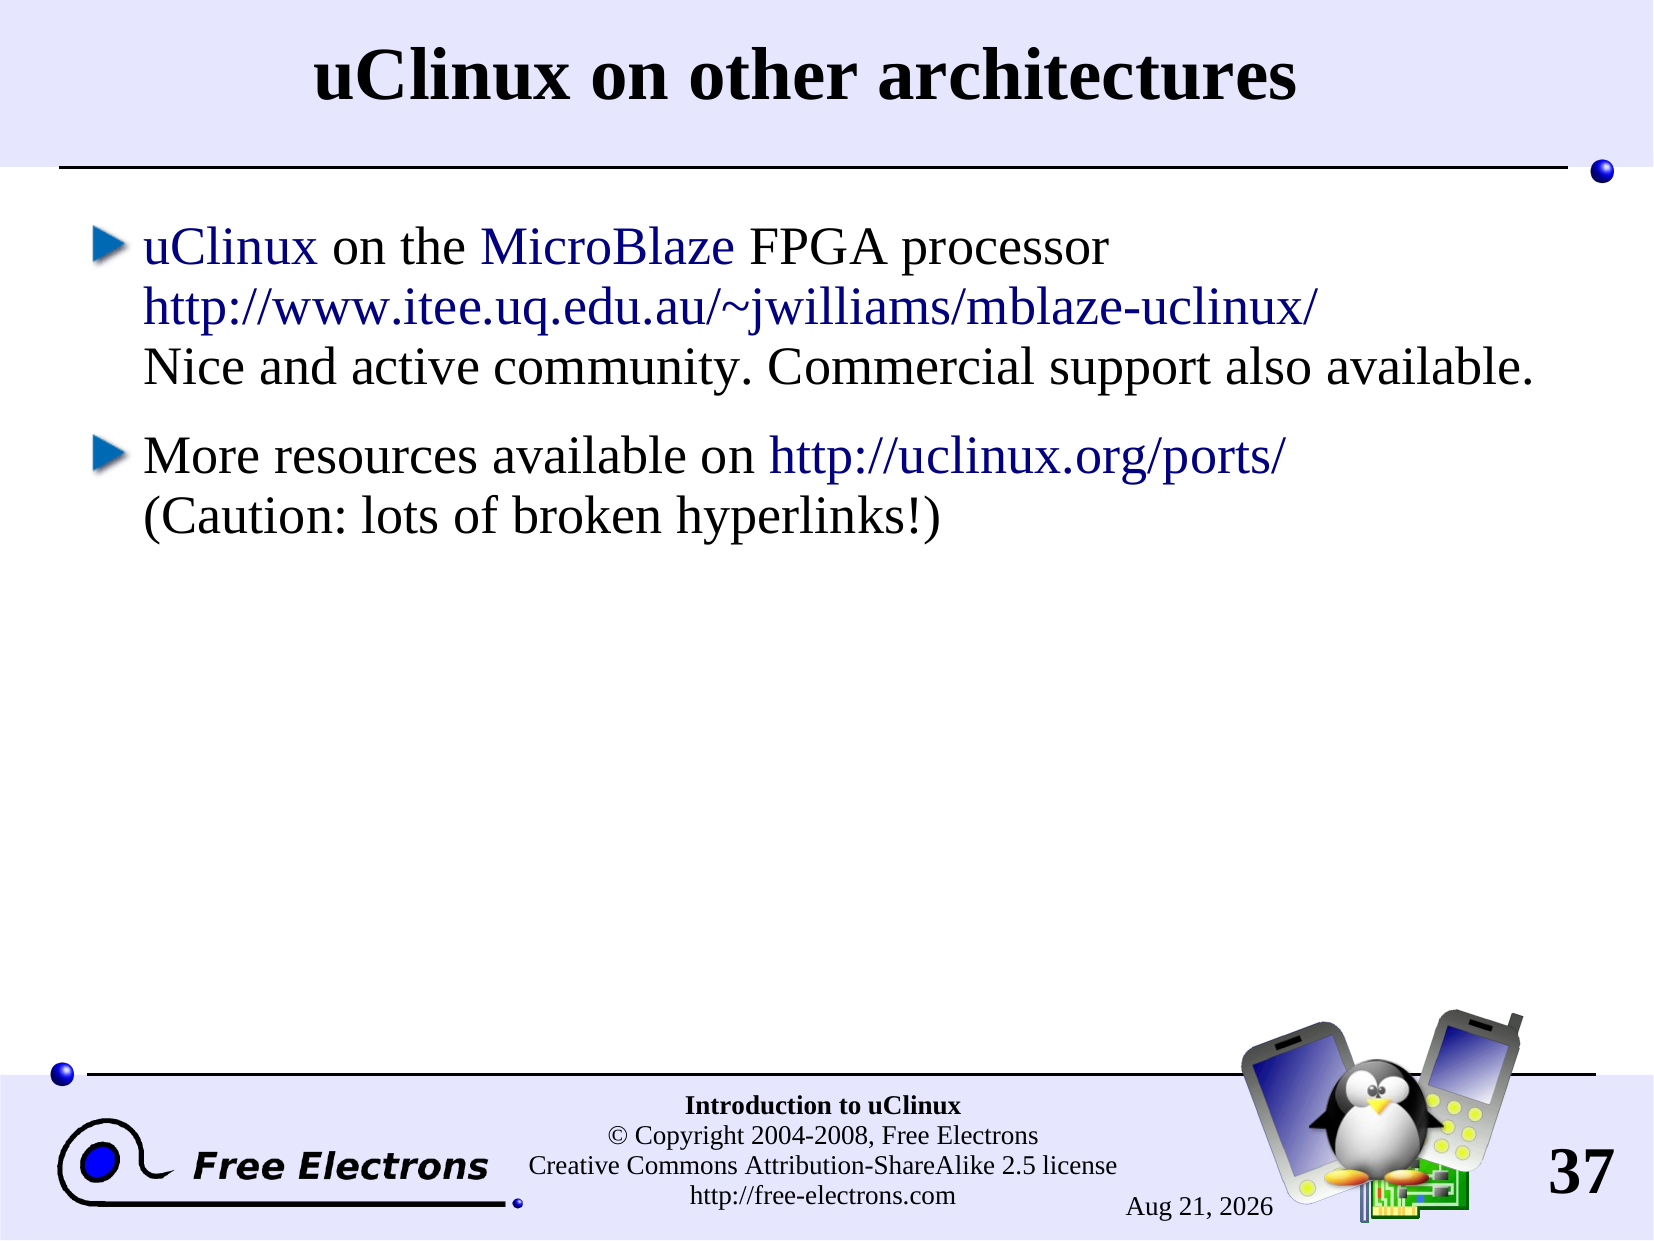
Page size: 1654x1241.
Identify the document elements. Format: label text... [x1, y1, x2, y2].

picture [1231, 1066, 1521, 1241]
title uClinux on other architectures [60, 25, 1551, 124]
picture [50, 1107, 527, 1216]
list uClinux on the MicroBlaze FPGA processor http://www.itee.uq.edu.au/~jwilliams/mblaze-uclinux/ Nice and active community. Commercial support also available. More resources available on http://uclinux.org/ports/ (Caution: lots of broken hyperlinks!) [72, 216, 1559, 1066]
